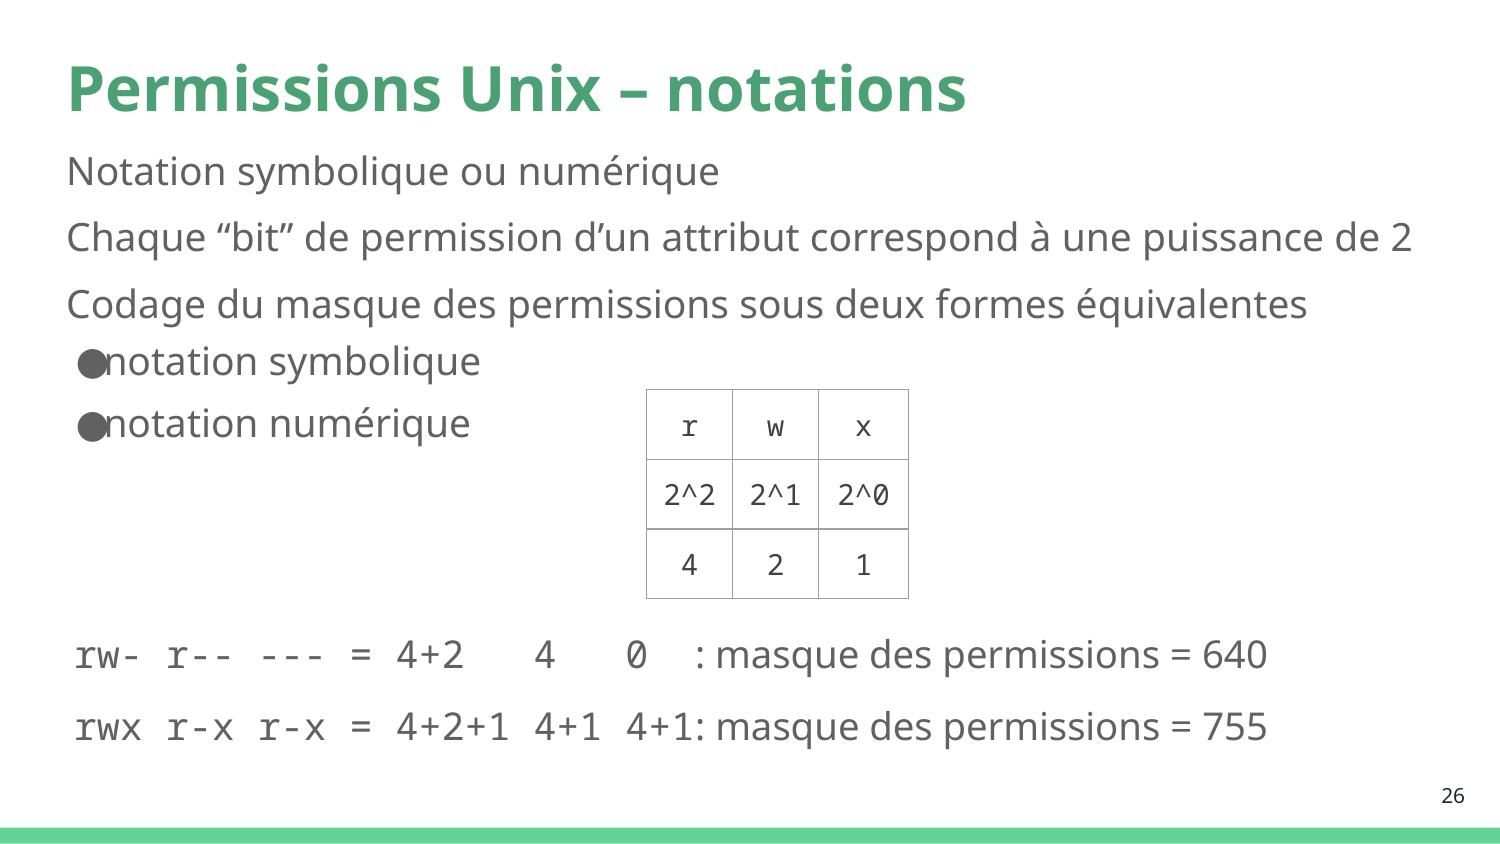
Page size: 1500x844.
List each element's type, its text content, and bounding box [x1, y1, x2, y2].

table_cell 2^1 [733, 460, 818, 528]
table_cell 2 [733, 530, 818, 598]
table_header w [733, 390, 818, 459]
table_cell 2^0 [819, 460, 908, 528]
table_cell 4 [647, 530, 732, 598]
title Permissions Unix – notations [51, 23, 1449, 117]
table_cell 1 [819, 530, 908, 598]
slide_number <numéro> [1389, 764, 1480, 830]
list rw- r-- --- = 4+2 4 0 : masque des permissions = 640 rwx r-x r-x = 4+2+1 4+1 4+1: masque des permissions = 755 [59, 604, 1457, 768]
table_header r [647, 390, 732, 459]
table_header x [819, 390, 908, 459]
list Notation symbolique ou numérique Chaque “bit” de permission d’un attribut correspond à une puissance de 2 Codage du masque des permissions sous deux formes équivalentes notation symbolique notation numérique [51, 124, 1449, 517]
table_cell 2^2 [647, 460, 732, 528]
